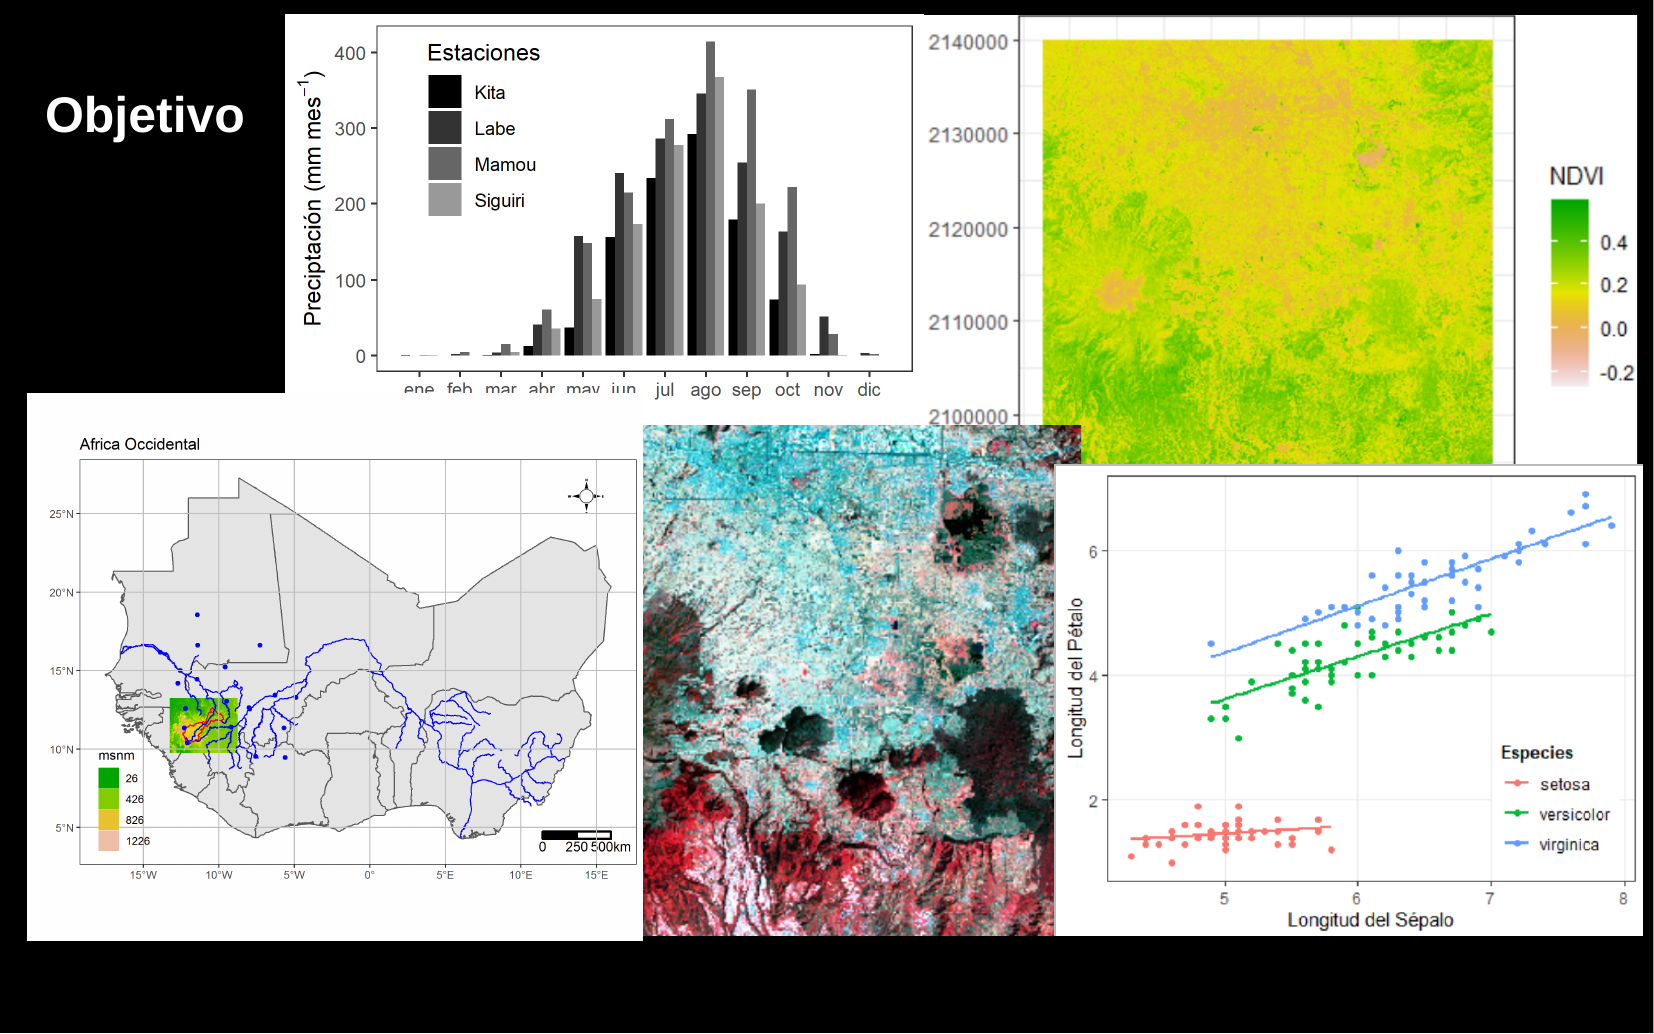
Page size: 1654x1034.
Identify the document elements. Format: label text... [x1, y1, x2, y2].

title Objetivo [45, 86, 285, 199]
picture [27, 14, 1643, 941]
